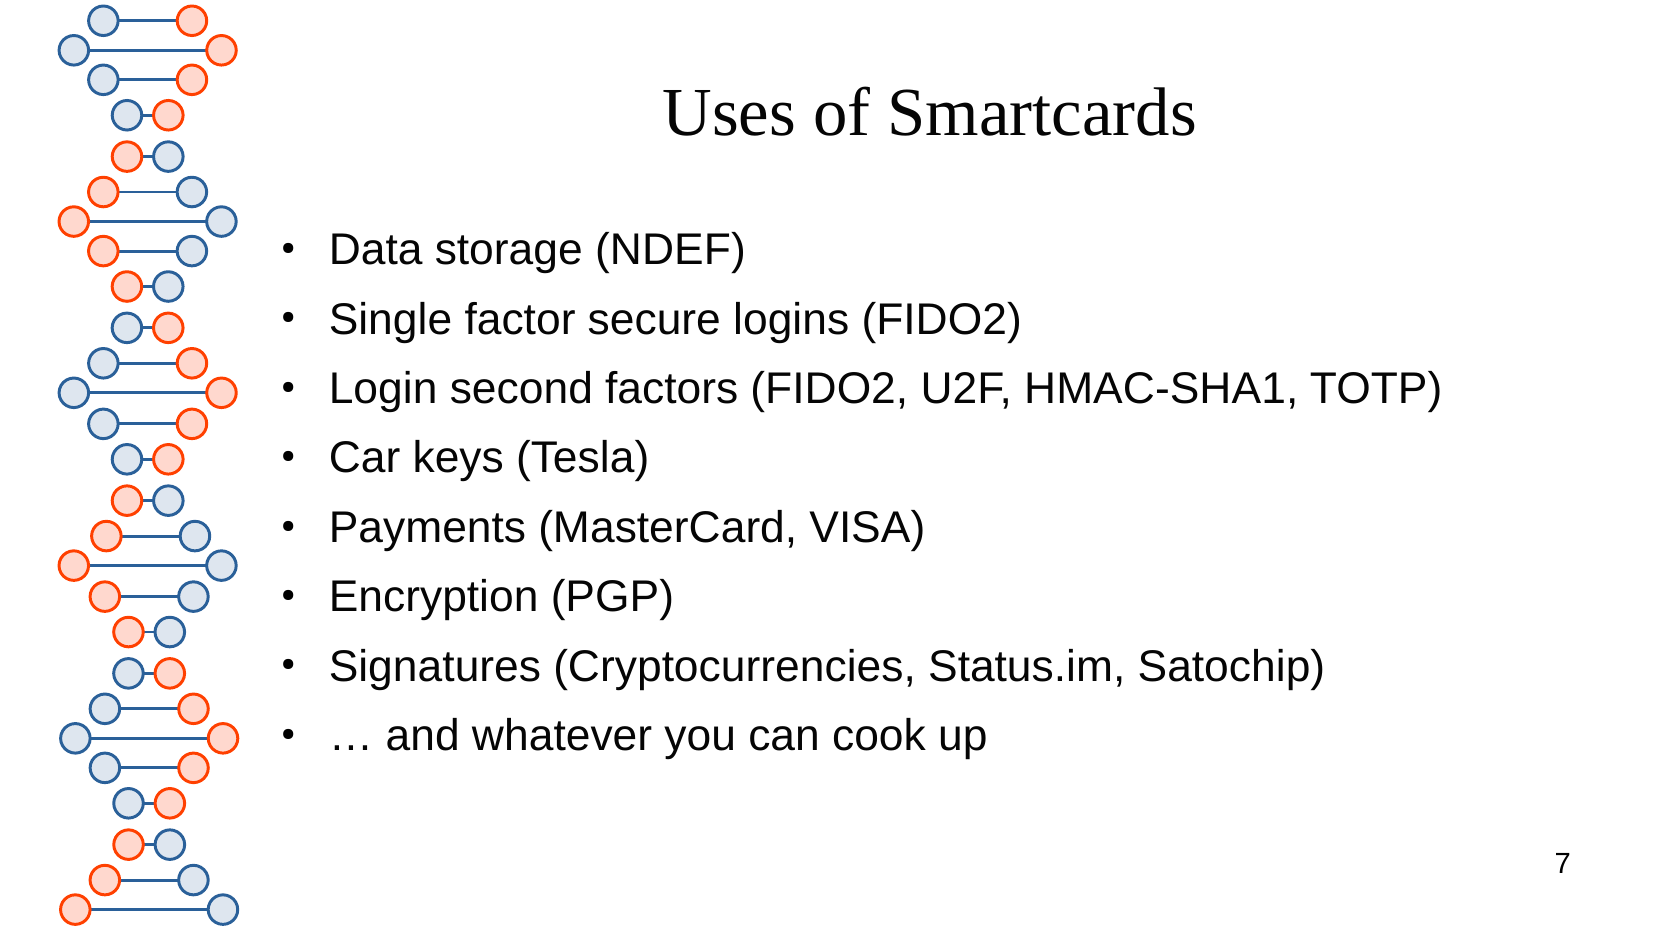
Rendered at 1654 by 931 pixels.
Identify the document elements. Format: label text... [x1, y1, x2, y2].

title Uses of Smartcards [265, 35, 1595, 189]
list Data storage (NDEF) Single factor secure logins (FIDO2) Login second factors (FIDO2, U2F, HMAC-SHA1, TOTP) Car keys (Tesla) Payments (MasterCard, VISA) Encryption (PGP) Signatures (Cryptocurrencies, Status.im, Satochip) … and whatever you can cook up [265, 224, 1595, 764]
